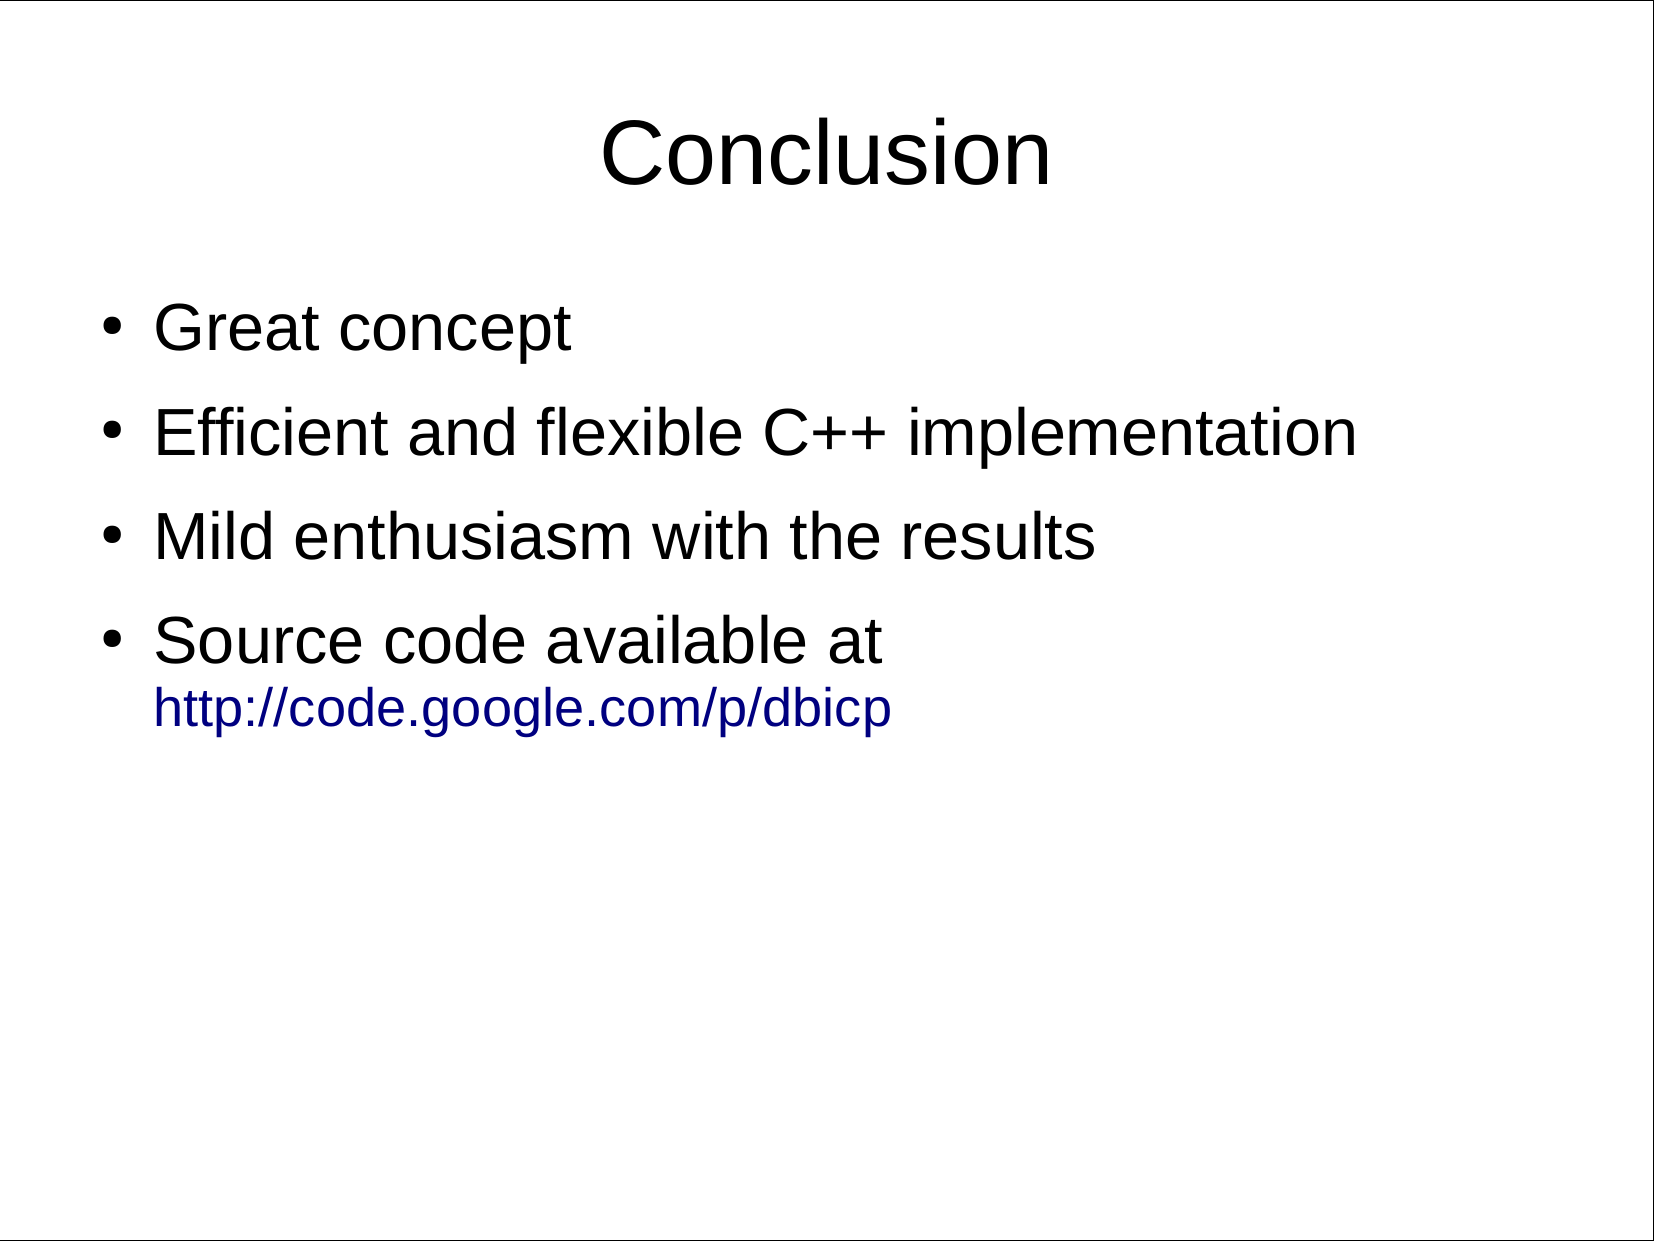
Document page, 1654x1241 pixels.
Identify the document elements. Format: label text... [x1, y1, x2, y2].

title Conclusion [82, 56, 1571, 250]
list Great concept Efficient and flexible C++ implementation Mild enthusiasm with the results Source code available at http://code.google.com/p/dbicp [82, 290, 1571, 1094]
